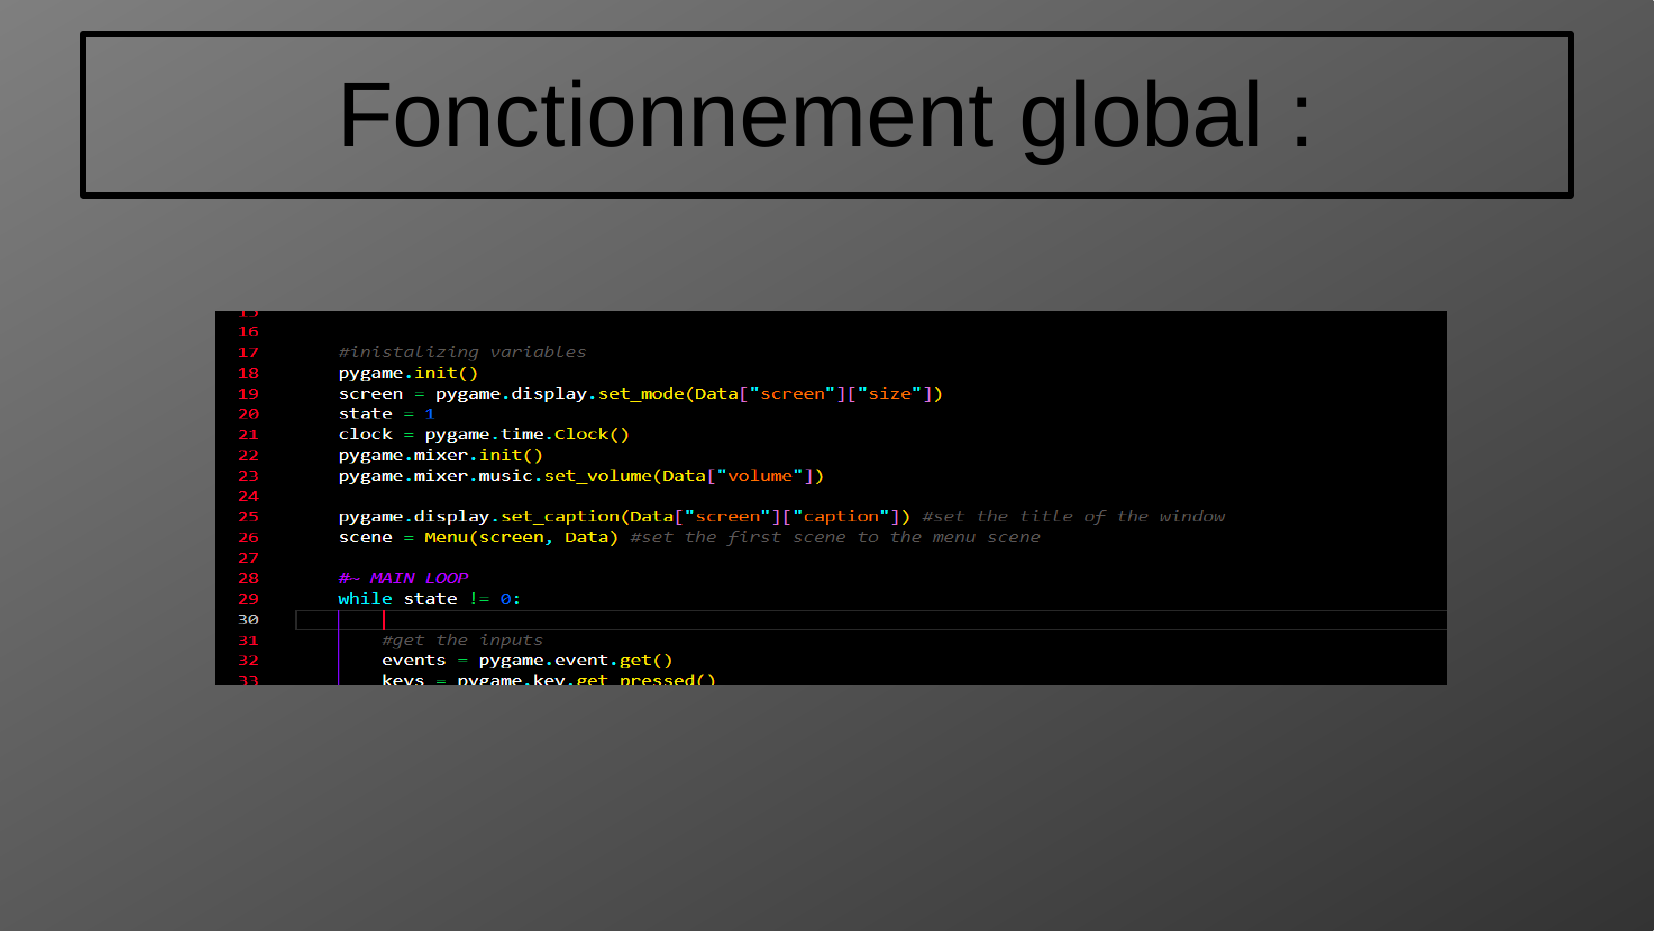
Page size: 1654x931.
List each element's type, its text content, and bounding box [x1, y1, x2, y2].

picture [215, 311, 1447, 685]
title Fonctionnement global : [82, 34, 1571, 196]
